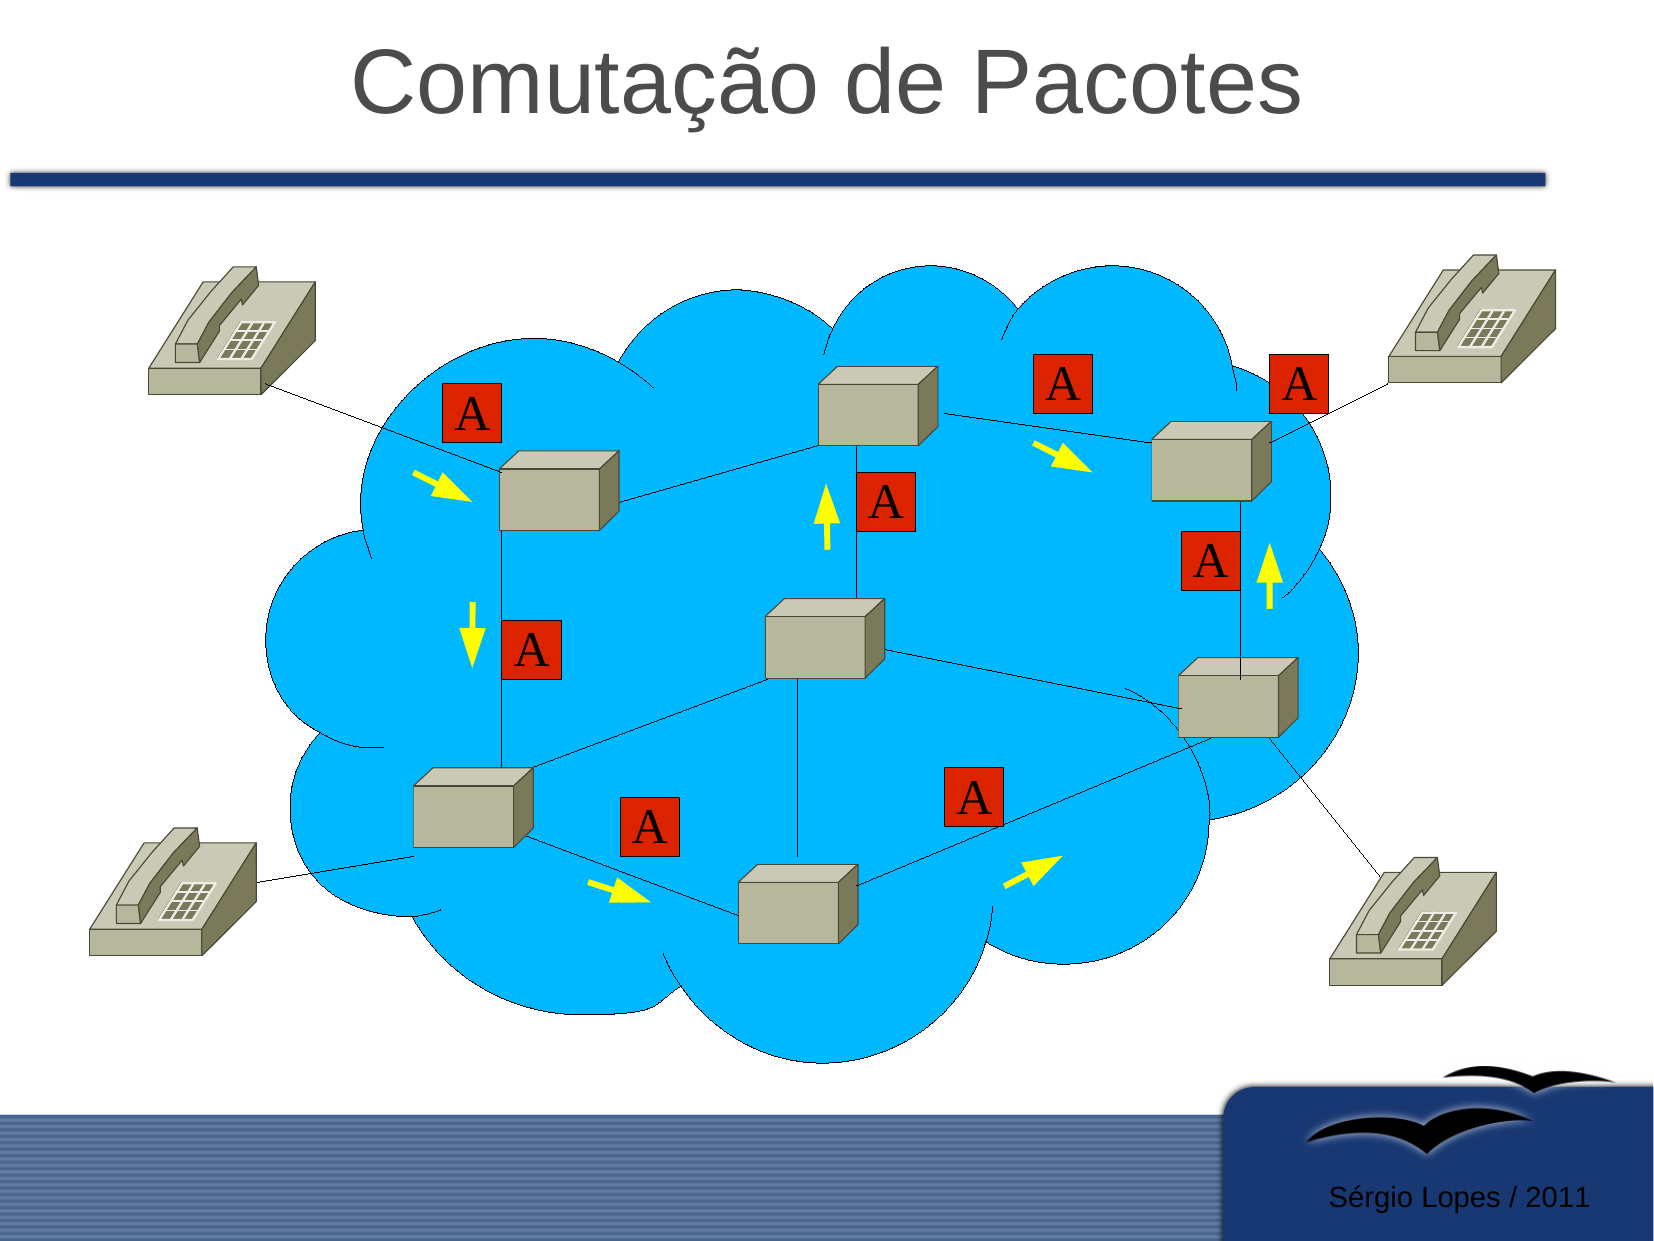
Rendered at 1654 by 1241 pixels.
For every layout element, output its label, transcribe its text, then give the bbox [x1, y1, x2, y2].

text_box A [1269, 354, 1329, 414]
text_box A [1033, 354, 1093, 414]
title Comutação de Pacotes [121, 0, 1534, 164]
text_box Sérgio Lopes / 2011 [1328, 1181, 1588, 1214]
picture [0, 0, 1654, 1241]
text_box A [442, 383, 502, 443]
text_box A [620, 797, 680, 857]
text_box [265, 265, 1359, 1064]
text_box A [501, 620, 562, 680]
text_box A [1181, 531, 1241, 591]
text_box A [944, 767, 1004, 827]
text_box A [856, 472, 916, 532]
